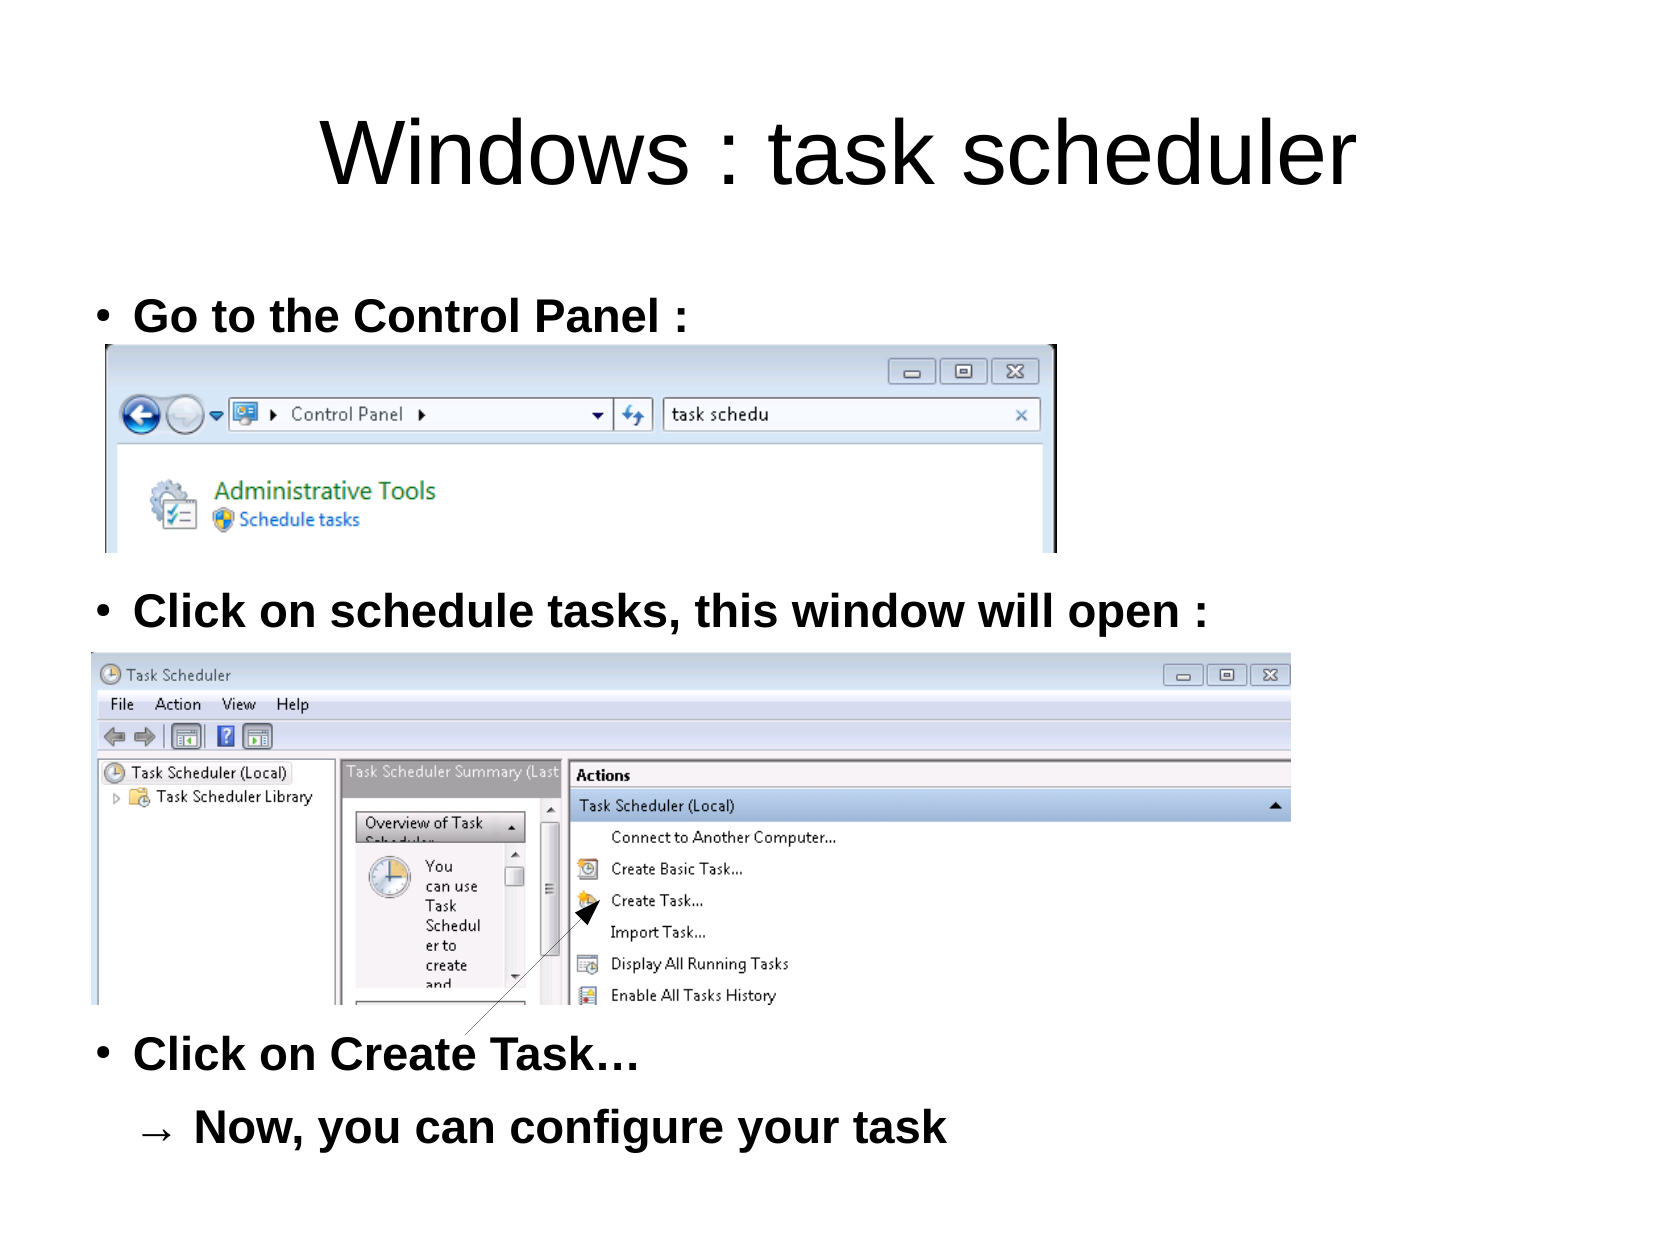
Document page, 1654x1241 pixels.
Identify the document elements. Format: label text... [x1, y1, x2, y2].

title Windows : task scheduler [82, 49, 1571, 257]
list Go to the Control Panel : Click on schedule tasks, this window will open : Click on Create Task… → Now, you can configure your task [82, 290, 1571, 1156]
